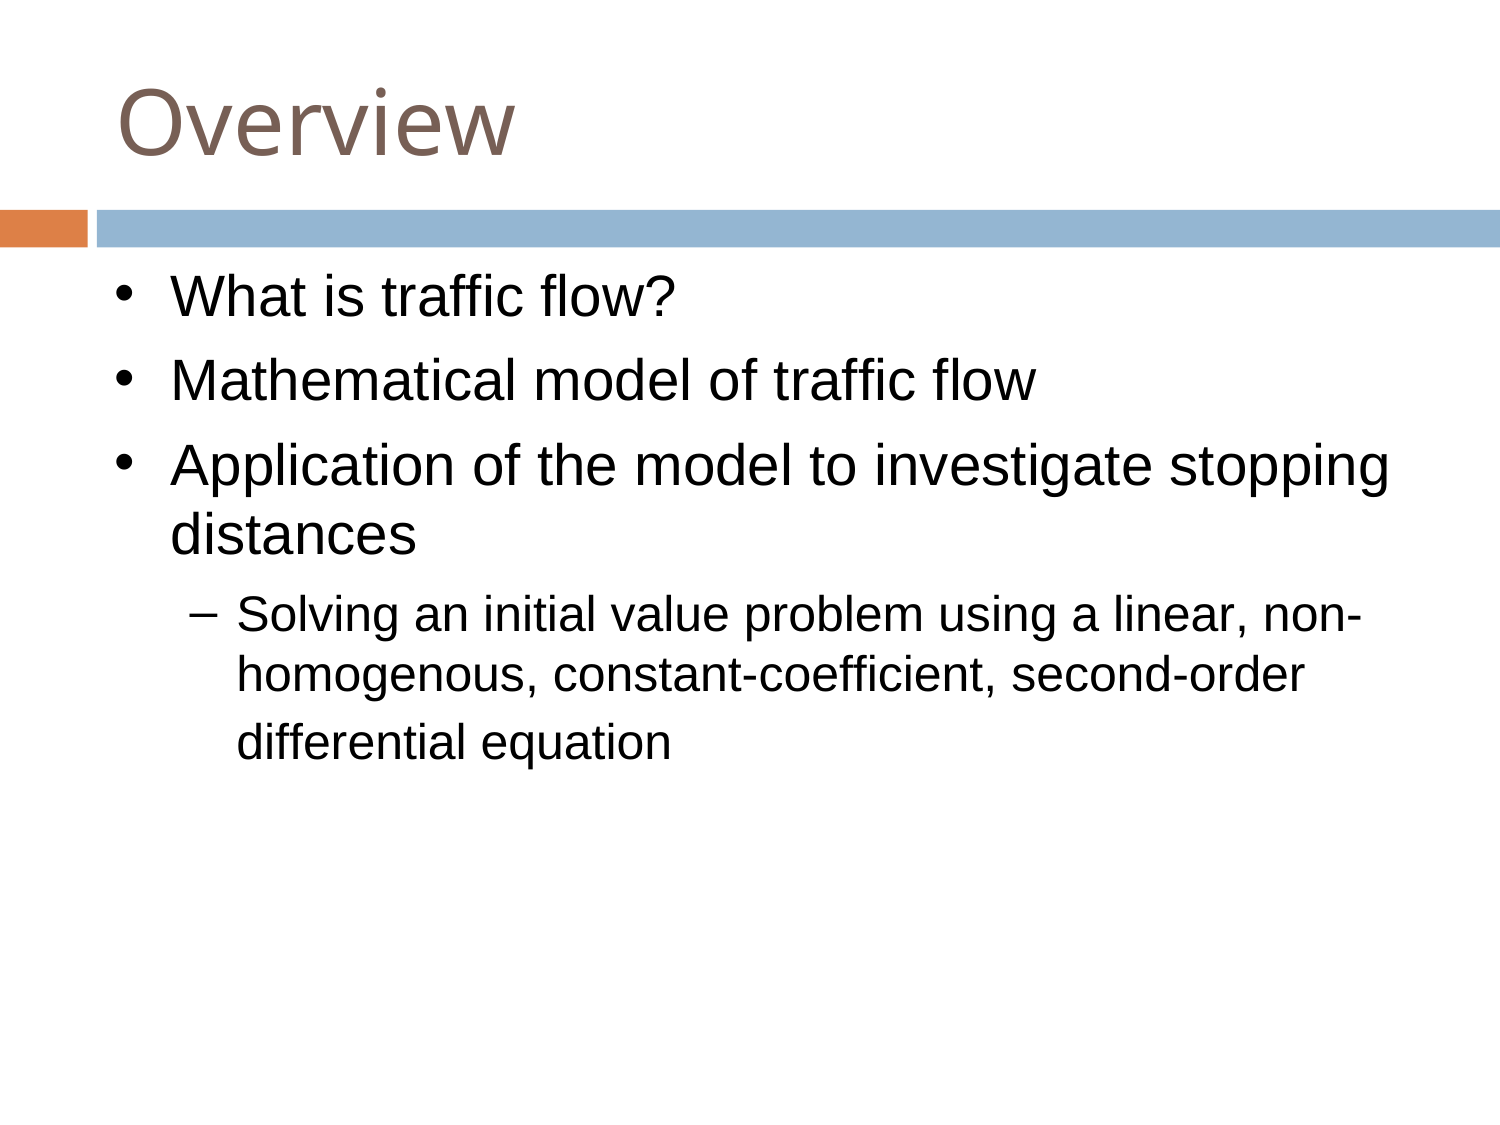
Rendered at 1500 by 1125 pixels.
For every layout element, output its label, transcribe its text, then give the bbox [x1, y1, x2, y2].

text_box What is traffic flow? Mathematical model of traffic flow Application of the model to investigate stopping distances Solving an initial value problem using a linear, non-homogenous, constant-coefficient, second-order differential equation [99, 249, 1438, 988]
title Overview [100, 37, 1438, 201]
